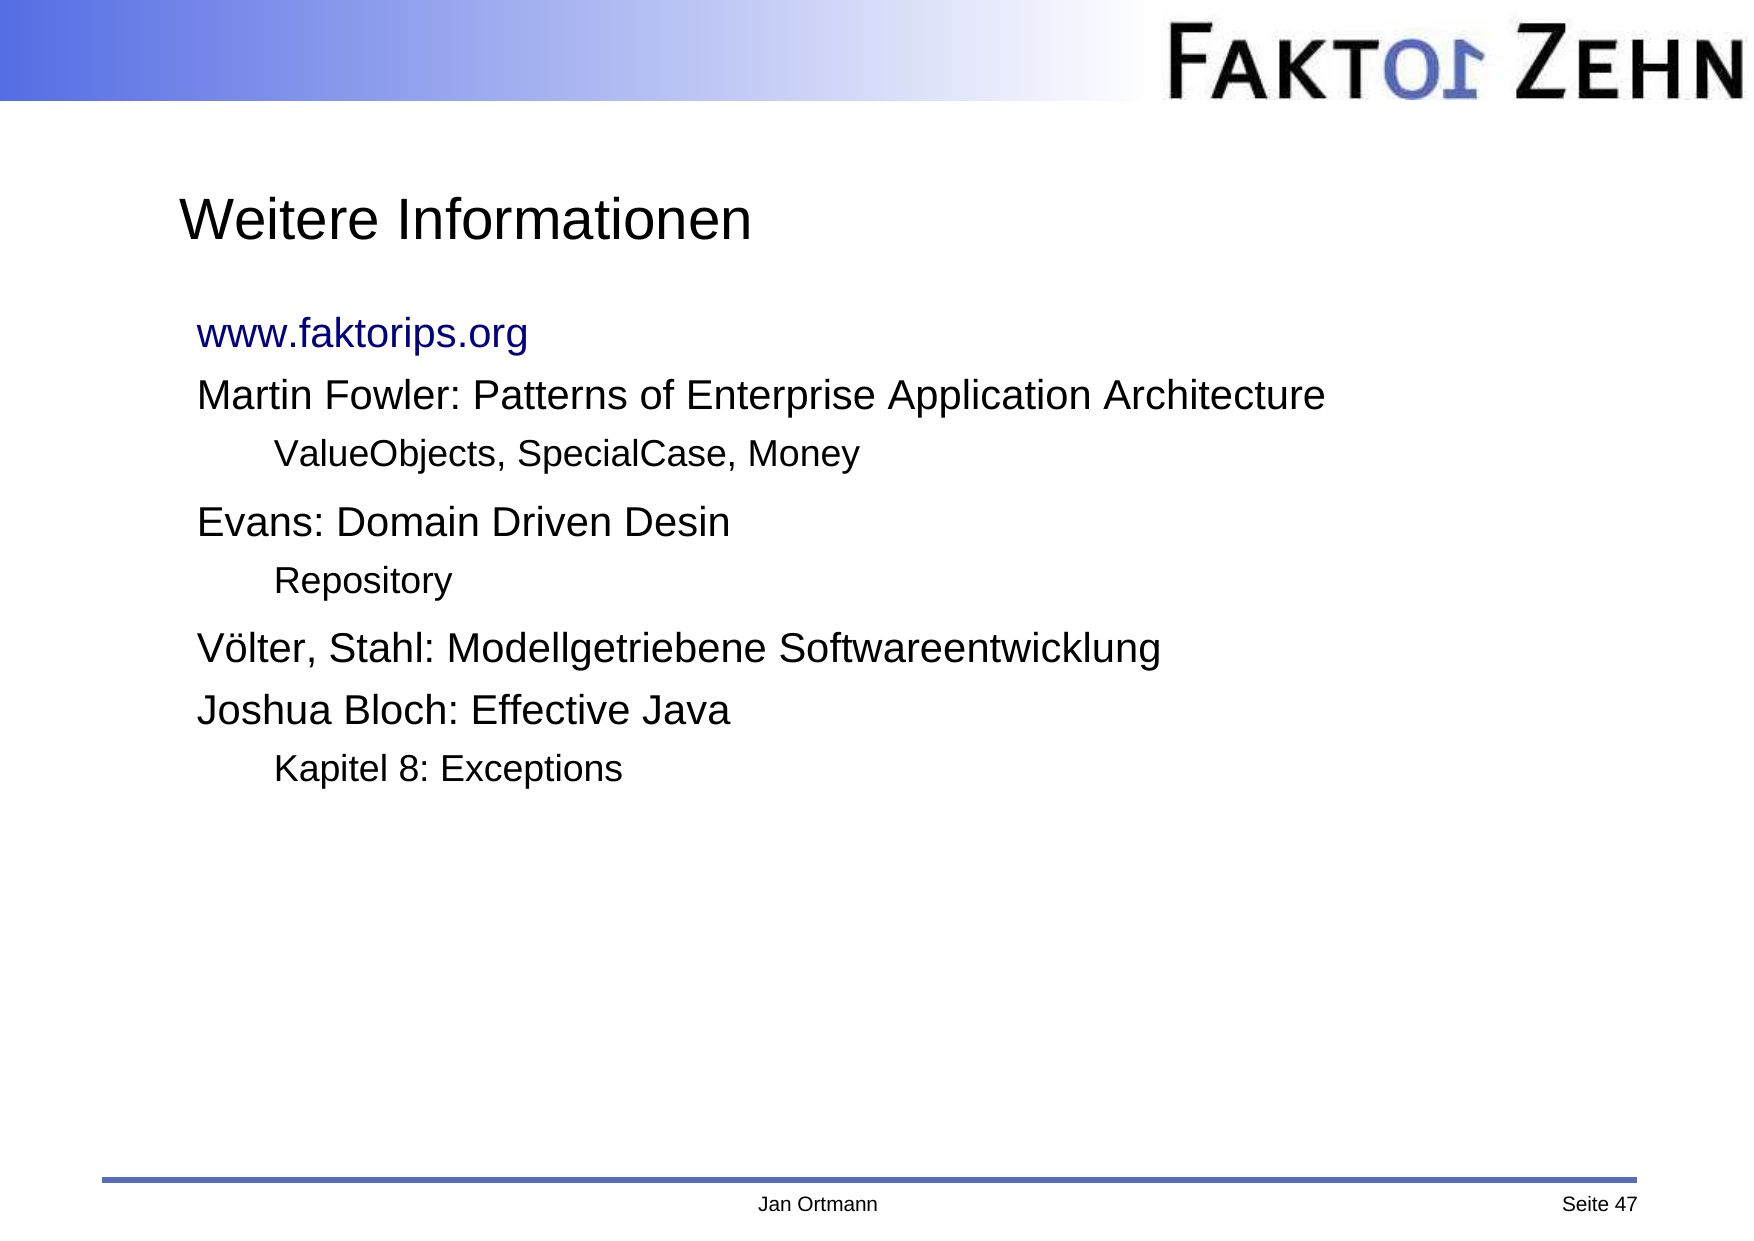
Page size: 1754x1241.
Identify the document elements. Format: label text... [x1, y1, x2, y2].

picture [1162, 7, 1752, 100]
title Weitere Informationen [179, 142, 1576, 296]
list www.faktorips.org Martin Fowler: Patterns of Enterprise Application Architecture ValueObjects, SpecialCase, Money Evans: Domain Driven Desin Repository Völter, Stahl: Modellgetriebene Softwareentwicklung Joshua Bloch: Effective Java Kapitel 8: Exceptions [179, 310, 1576, 1078]
